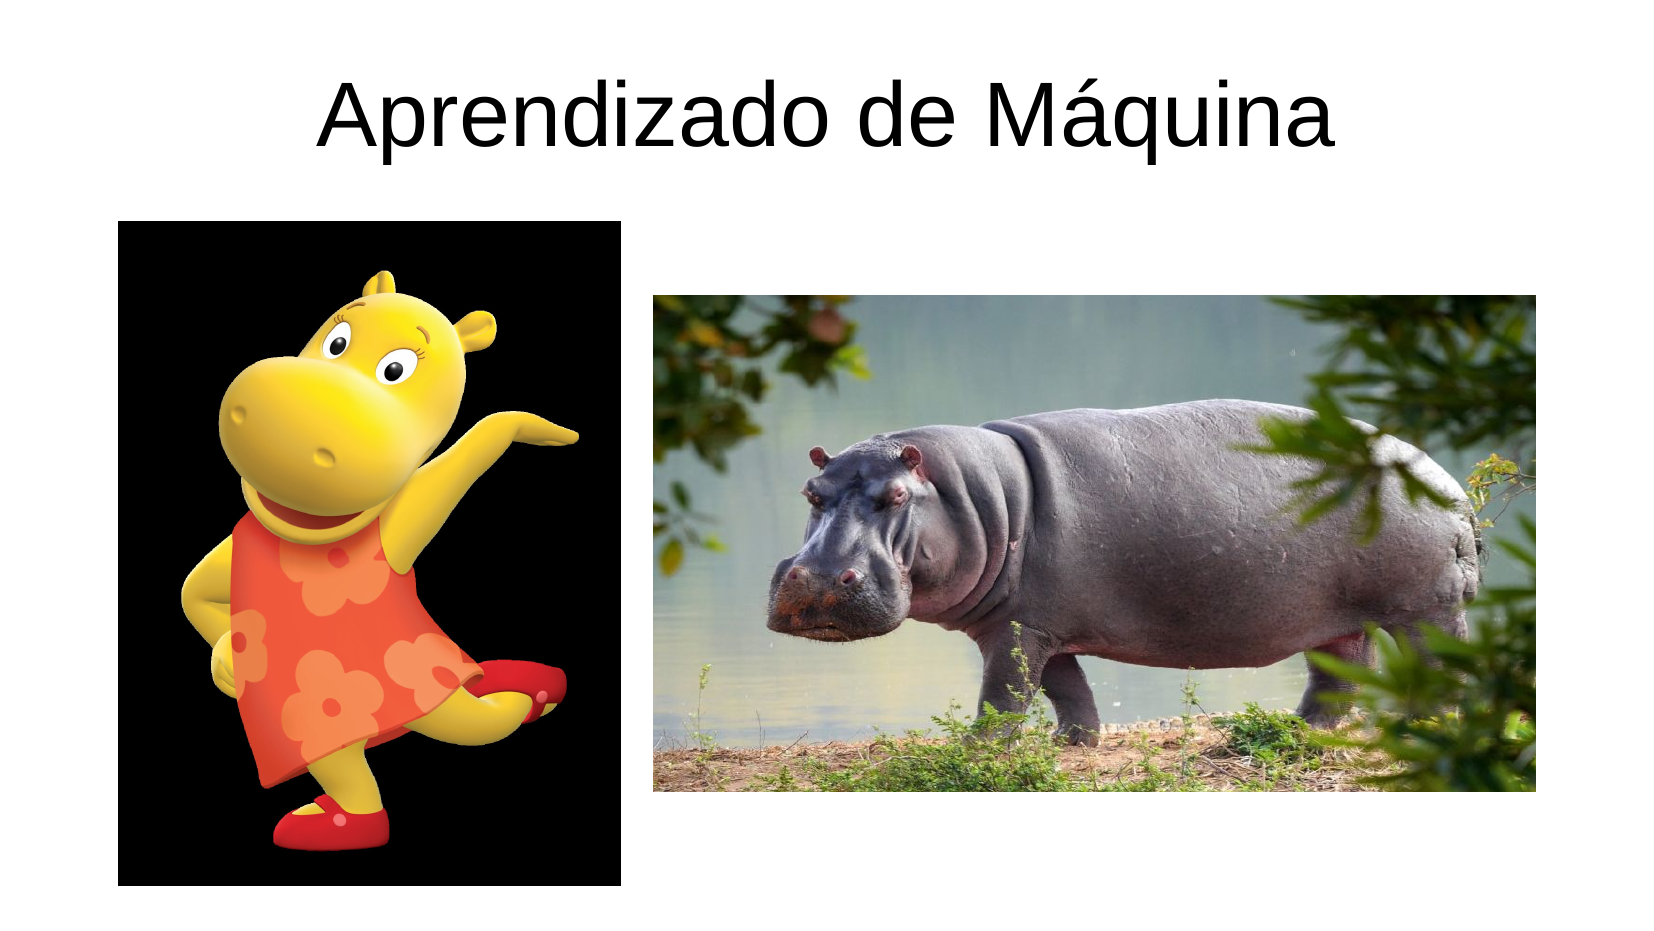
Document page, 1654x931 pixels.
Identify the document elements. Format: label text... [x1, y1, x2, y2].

picture [118, 221, 621, 886]
title Aprendizado de Máquina [82, 37, 1571, 193]
picture [653, 295, 1536, 792]
